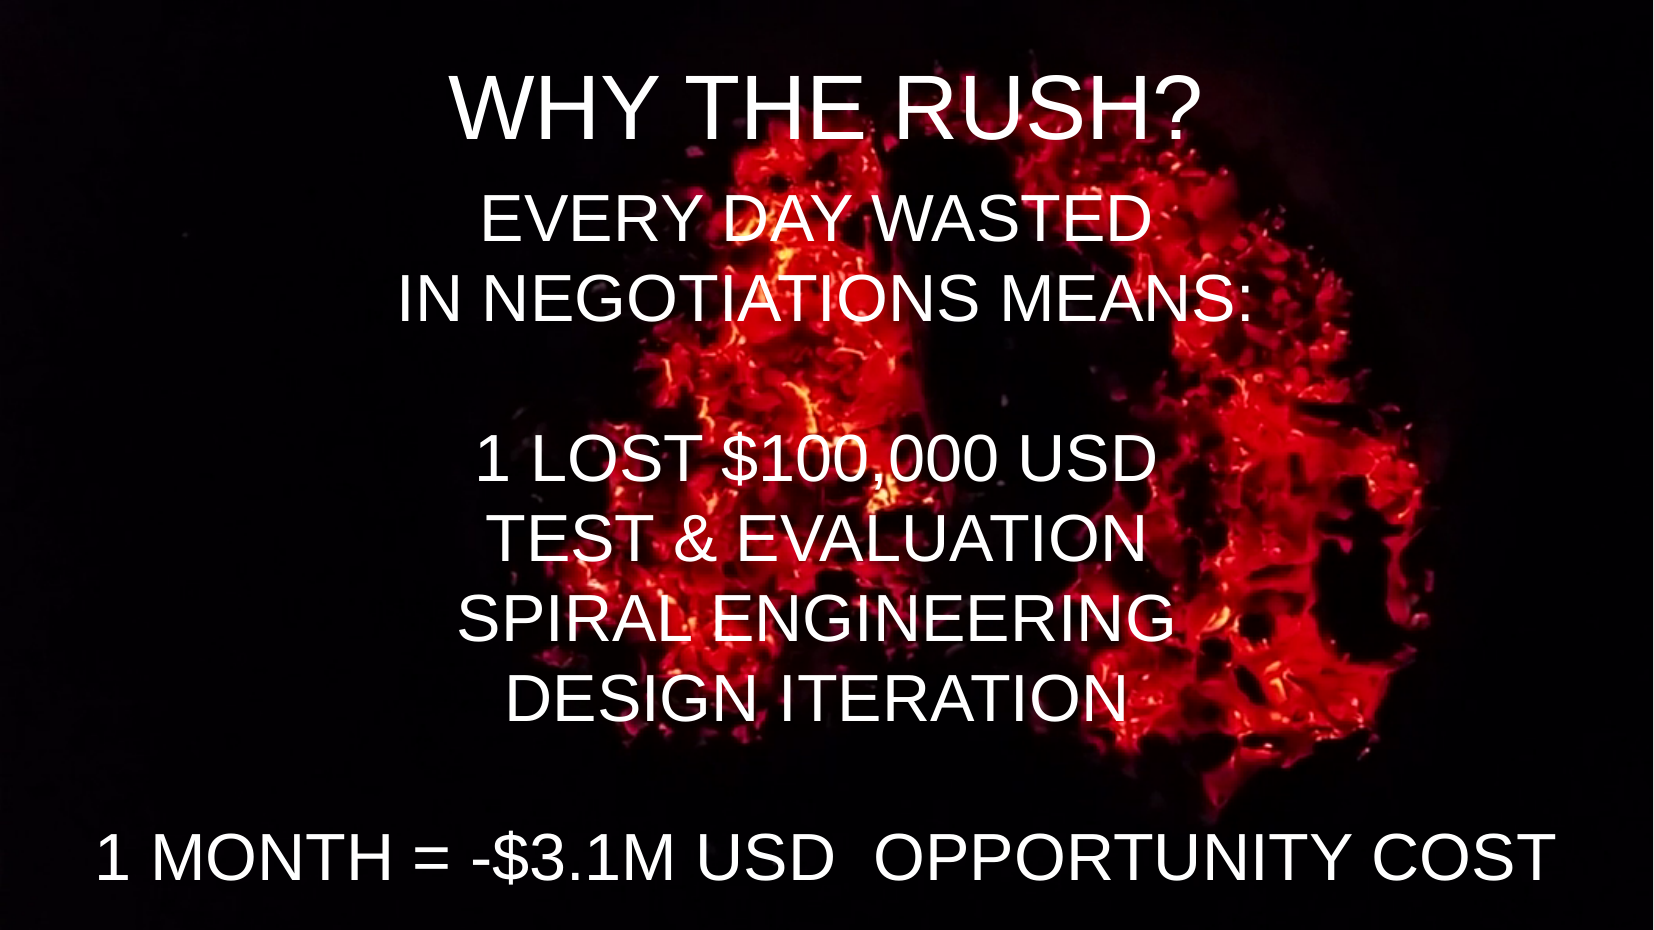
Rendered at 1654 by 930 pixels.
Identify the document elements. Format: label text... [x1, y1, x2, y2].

picture [0, 0, 1654, 930]
text_box EVERY DAY WASTED IN NEGOTIATIONS MEANS: 1 LOST $100,000 USD TEST & EVALUATION SPIRAL ENGINEERING DESIGN ITERATION 1 MONTH = -$3.1M USD OPPORTUNITY COST [82, 197, 1571, 871]
text_box WHY THE RUSH? [82, 25, 1571, 181]
